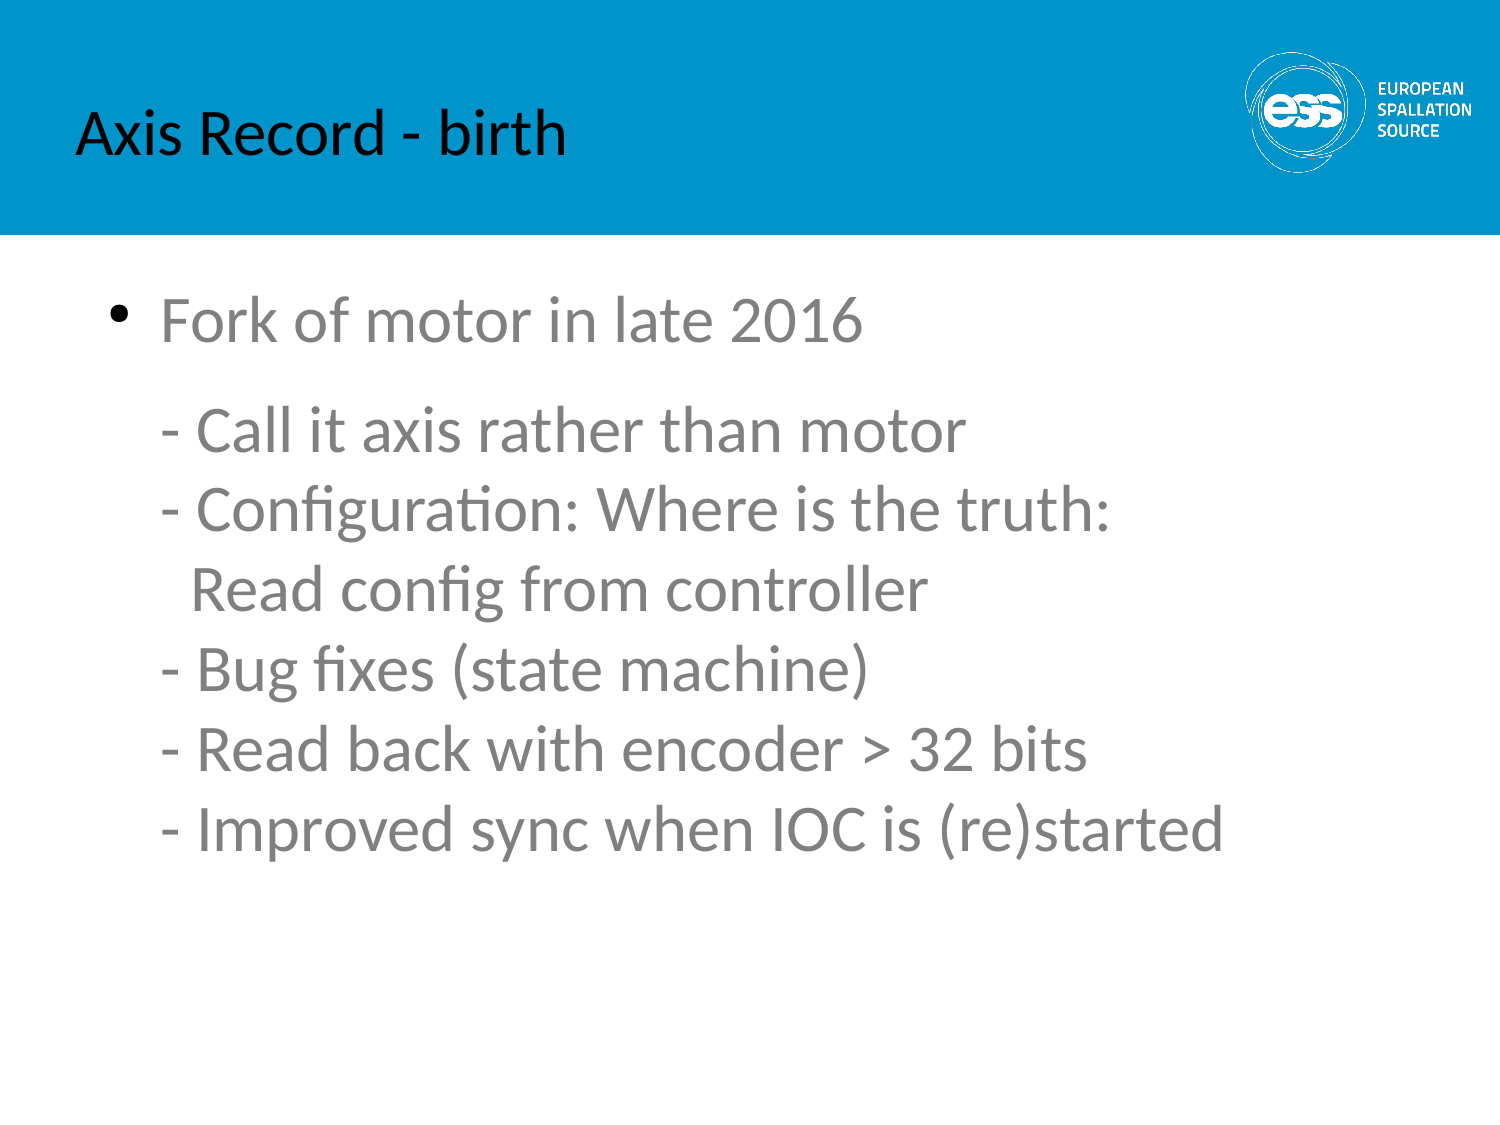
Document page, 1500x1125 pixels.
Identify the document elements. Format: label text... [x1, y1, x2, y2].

picture [1264, 94, 1342, 127]
picture [1400, 83, 1407, 94]
picture [1422, 125, 1428, 134]
picture [1436, 104, 1444, 115]
picture [1443, 86, 1450, 93]
picture [1423, 83, 1430, 94]
picture [1409, 104, 1415, 115]
picture [1418, 104, 1423, 115]
list Fork of motor in late 2016 - Call it axis rather than motor - Configuration: Where is the truth: Read config from controller - Bug fixes (state machine) - Read back with encoder > 32 bits - Improved sync when IOC is (re)started [75, 268, 1426, 1011]
title Axis Record - birth [75, 45, 1247, 233]
picture [1389, 104, 1393, 115]
picture [1379, 83, 1385, 94]
picture [1454, 83, 1458, 94]
picture [1398, 109, 1406, 115]
picture [1432, 125, 1438, 136]
